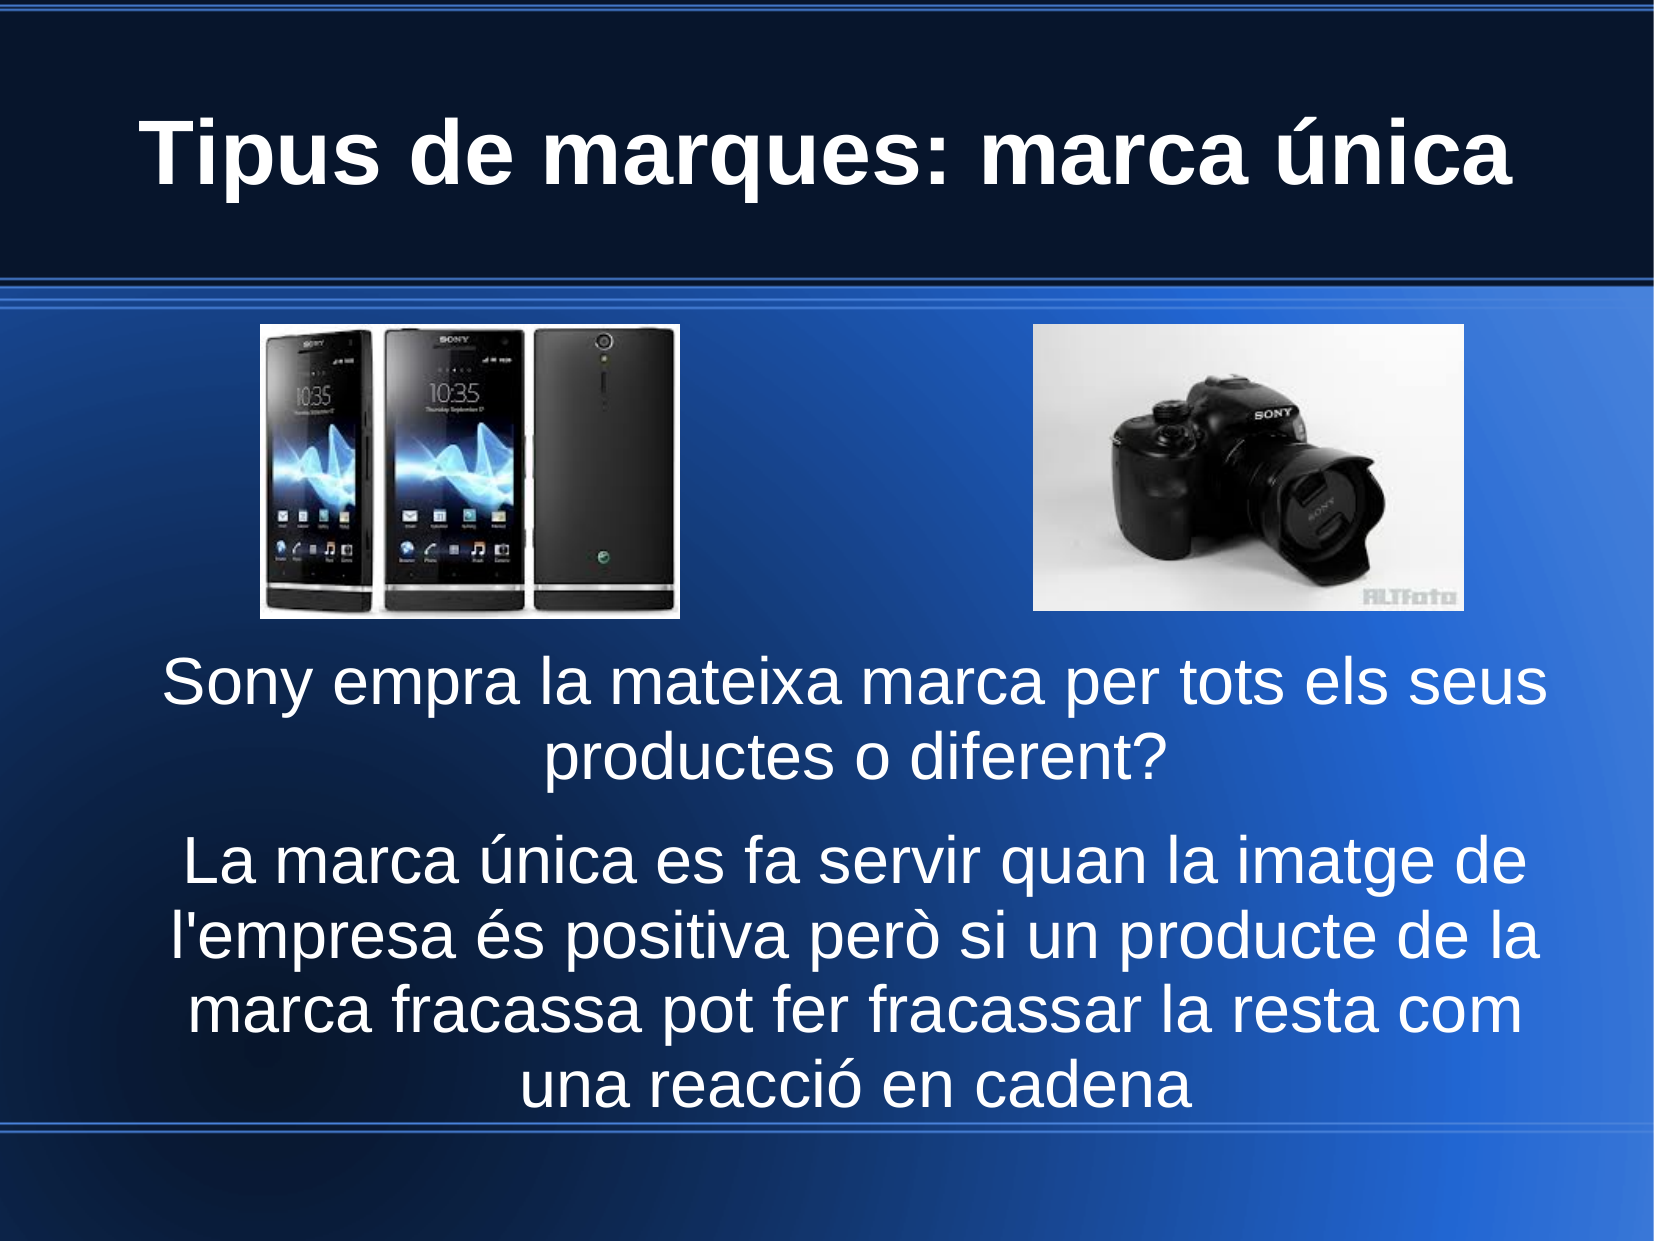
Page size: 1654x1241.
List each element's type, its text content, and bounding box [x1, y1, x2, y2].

picture [0, 0, 1654, 1241]
title Tipus de marques: marca única [82, 49, 1571, 257]
list Sony empra la mateixa marca per tots els seus productes o diferent? La marca única es fa servir quan la imatge de l'empresa és positiva però si un producte de la marca fracassa pot fer fracassar la resta com una reacció en cadena [76, 643, 1565, 1123]
